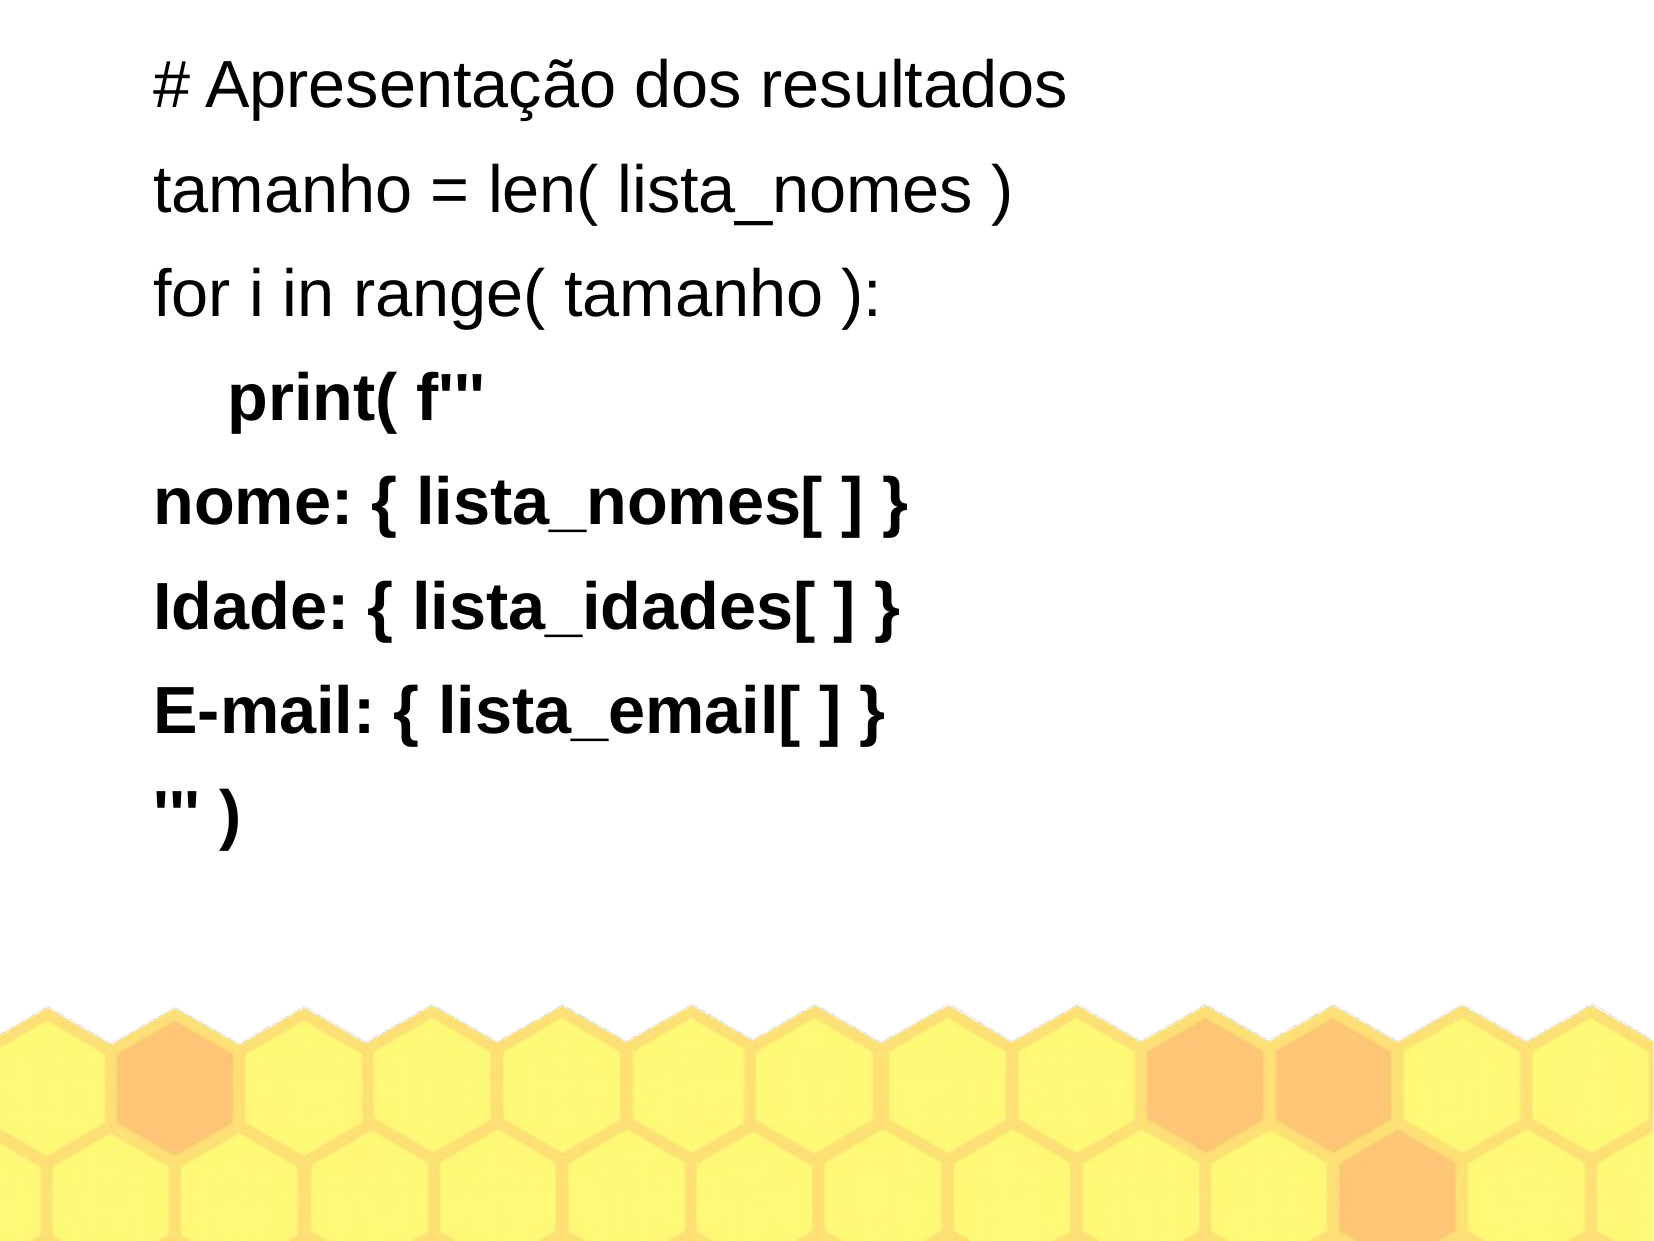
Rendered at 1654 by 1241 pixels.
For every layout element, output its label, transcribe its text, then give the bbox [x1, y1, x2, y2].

list # Apresentação dos resultados tamanho = len( lista_nomes ) for i in range( tamanho ): print( f''' nome: { lista_nomes[ ] } Idade: { lista_idades[ ] } E-mail: { lista_email[ ] } ''' ) [82, 47, 1571, 1205]
picture [0, 1001, 1654, 1241]
